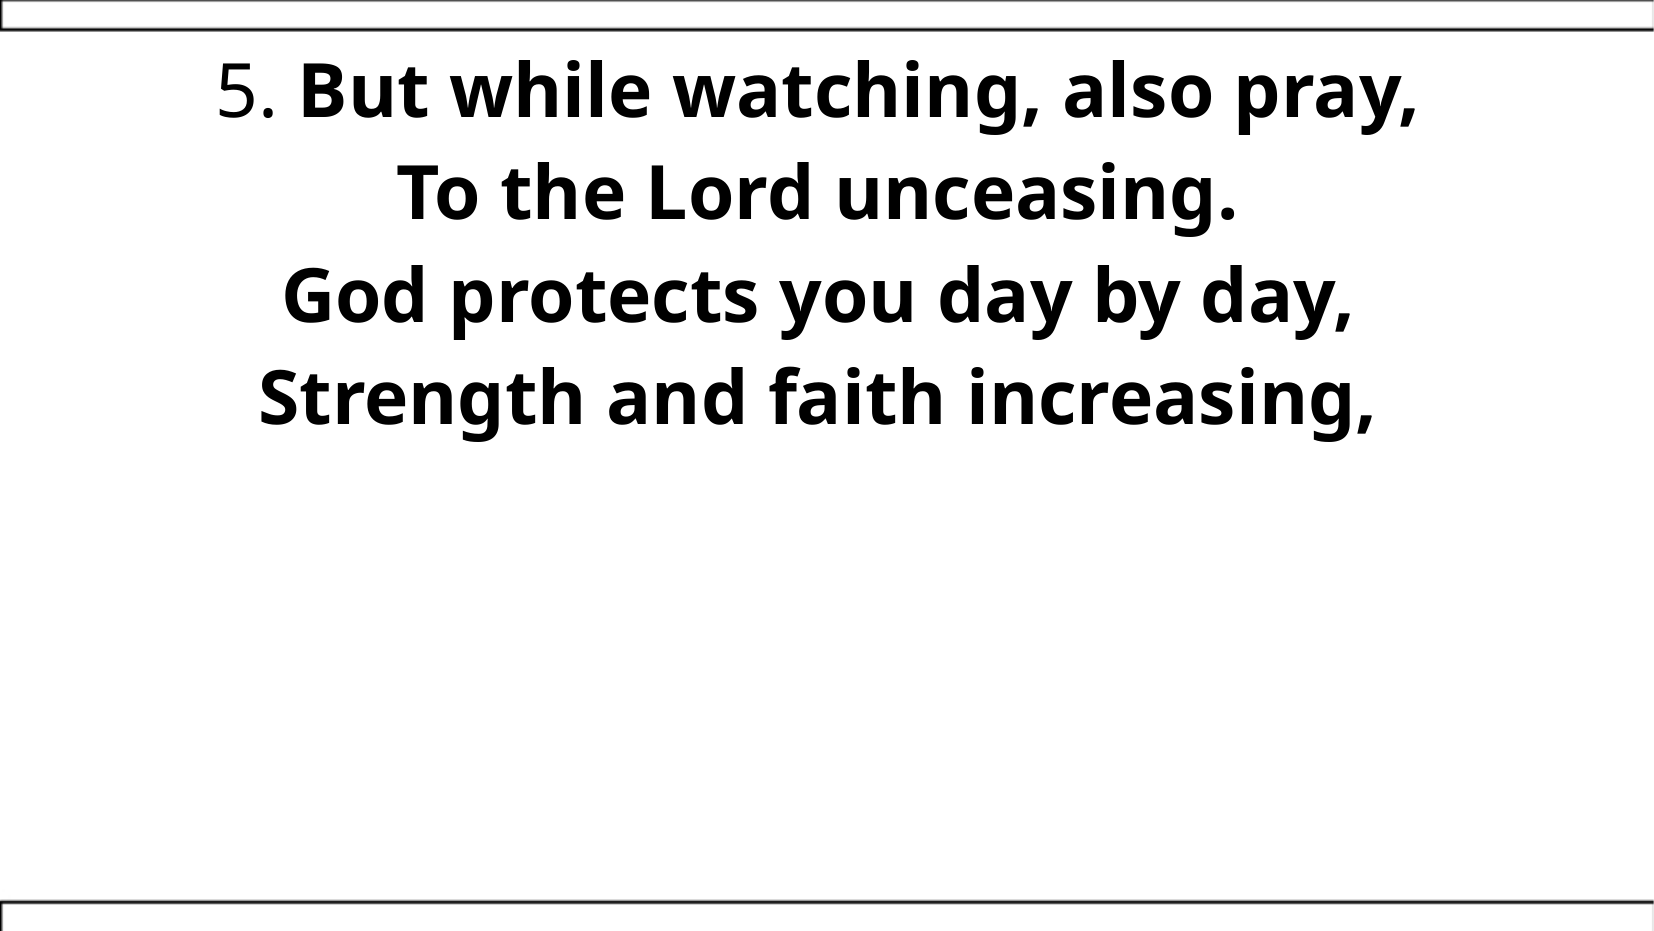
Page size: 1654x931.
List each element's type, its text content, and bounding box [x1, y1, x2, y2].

picture [0, 0, 1654, 931]
text_box 5. But while watching, also pray, To the Lord unceasing. God protects you day by day, Strength and faith increasing, [136, 30, 1501, 445]
